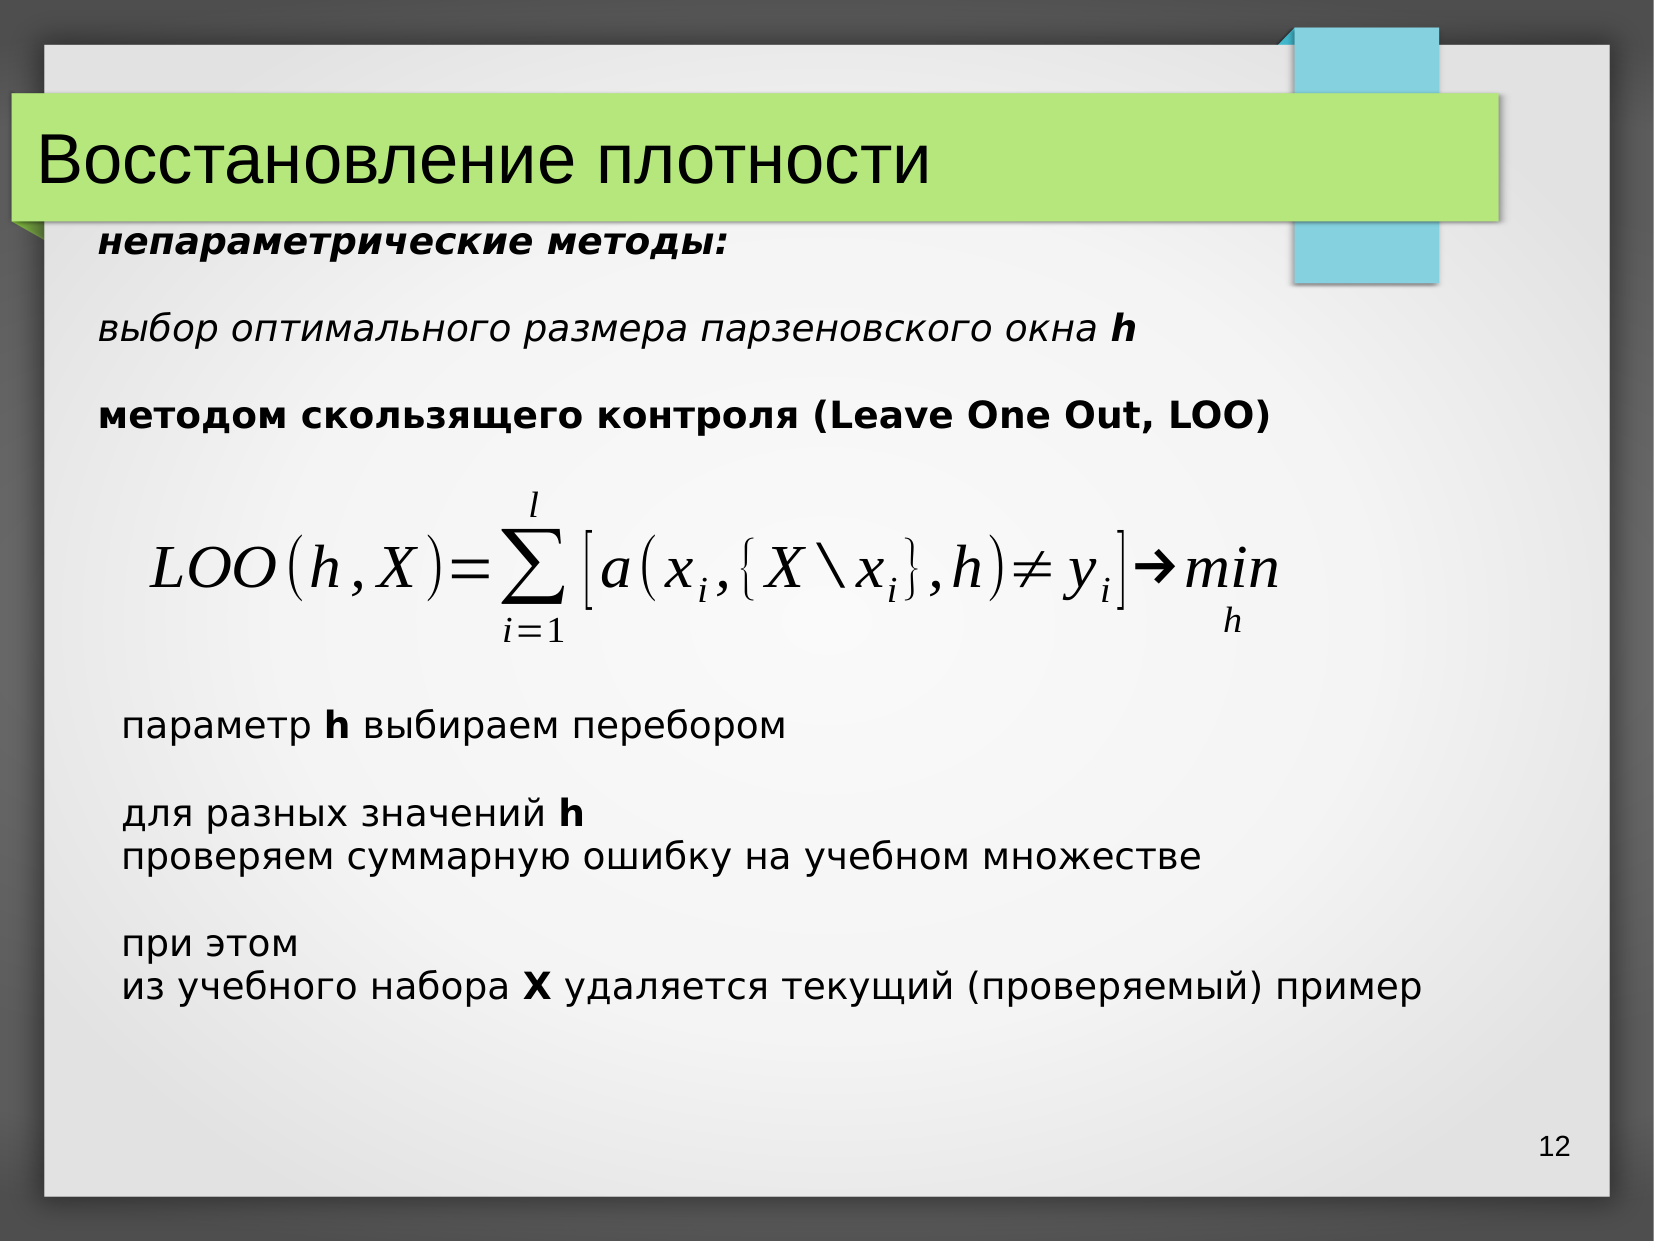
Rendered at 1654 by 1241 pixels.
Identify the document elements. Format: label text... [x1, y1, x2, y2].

title Восстановление плотности [35, 118, 1489, 200]
text_box параметр h выбираем перебором для разных значений h проверяем суммарную ошибку на учебном множестве при этом из учебного набора Х удаляется текущий (проверяемый) пример [106, 696, 1560, 1017]
chart [140, 484, 1288, 650]
text_box непараметрические методы: выбор оптимального размера парзеновского окна h методом скользящего контроля (Leave One Out, LOO) [82, 212, 1335, 449]
picture [0, 0, 1654, 1241]
